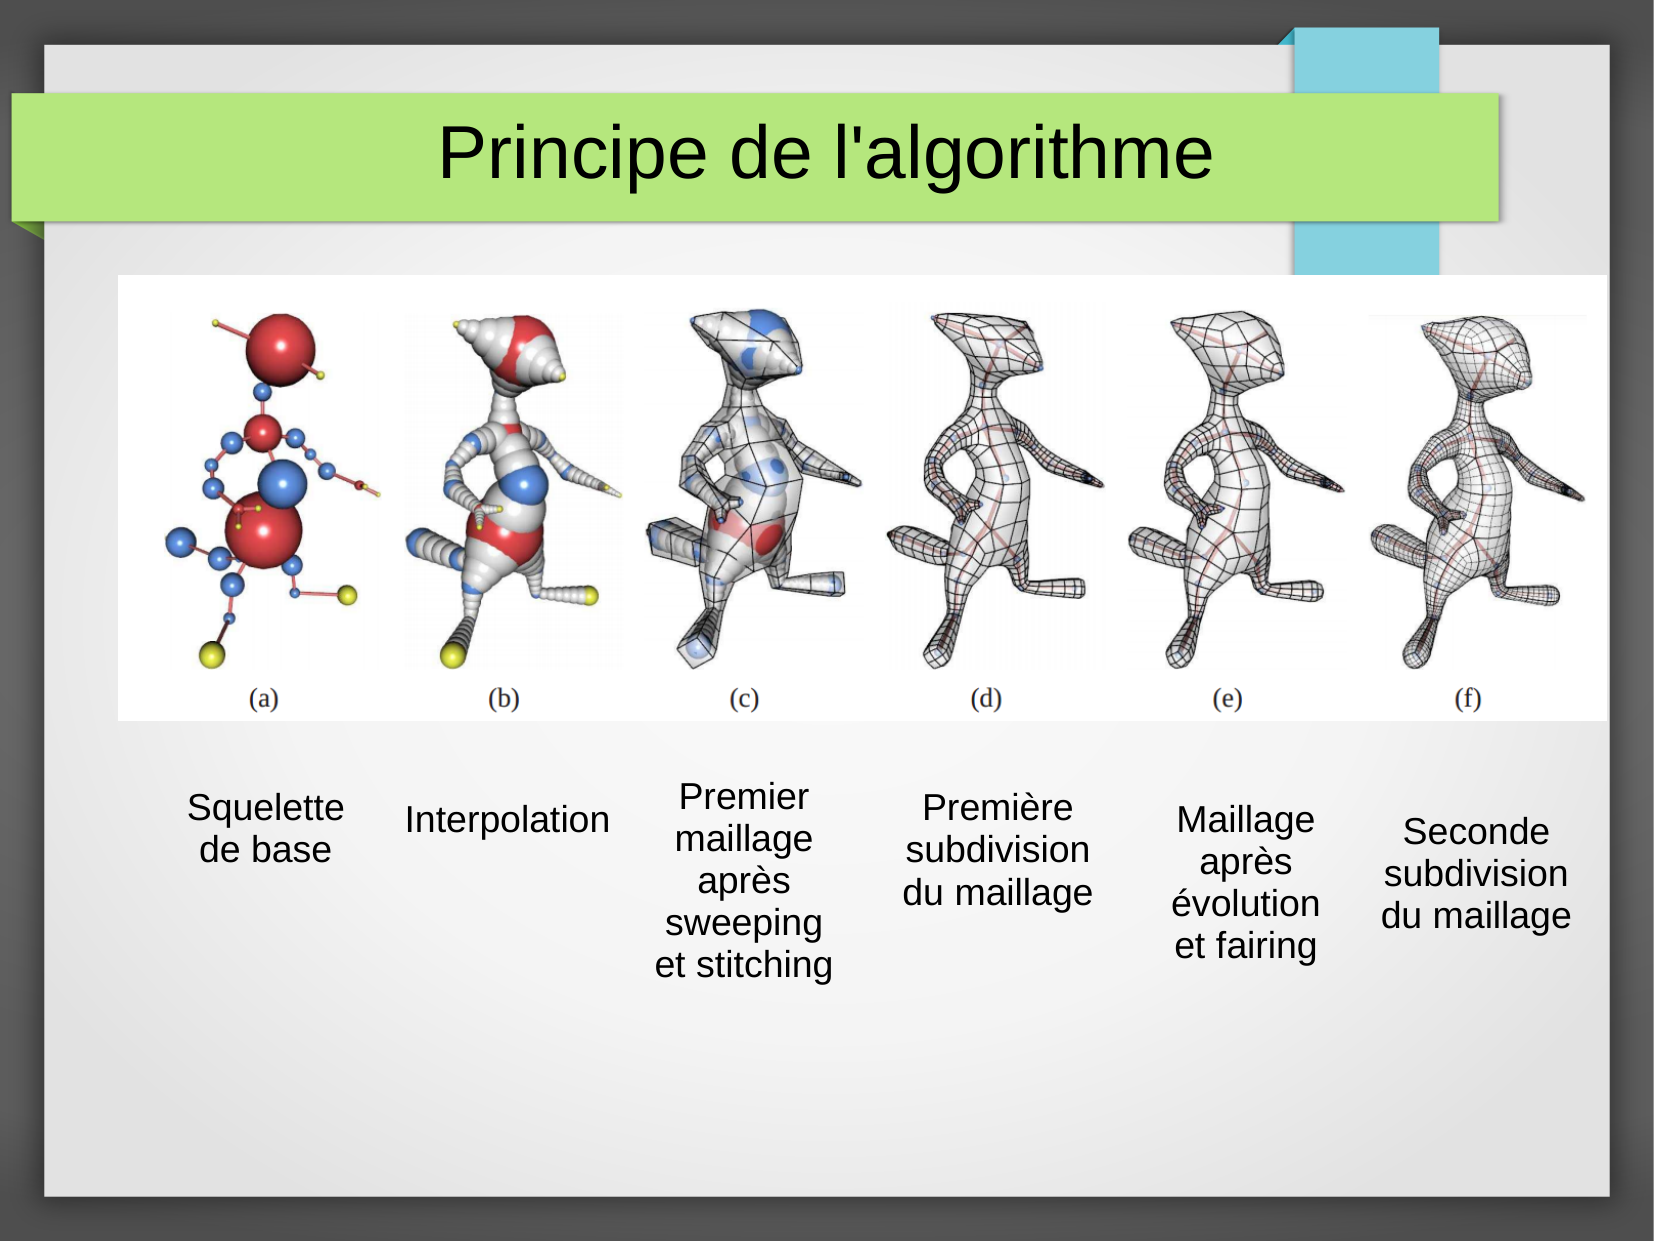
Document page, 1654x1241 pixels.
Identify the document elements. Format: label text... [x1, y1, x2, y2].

text_box Seconde subdivision du maillage [1358, 803, 1595, 1099]
picture [0, 0, 1654, 1241]
text_box Première subdivision du maillage [885, 779, 1111, 934]
text_box Interpolation [389, 791, 637, 886]
text_box Squelette de base [153, 779, 378, 879]
text_box Maillage après évolution et fairing [1145, 791, 1347, 1040]
text_box Premier maillage après sweeping et stitching [637, 767, 851, 993]
title Principe de l'algorithme [82, 49, 1571, 257]
